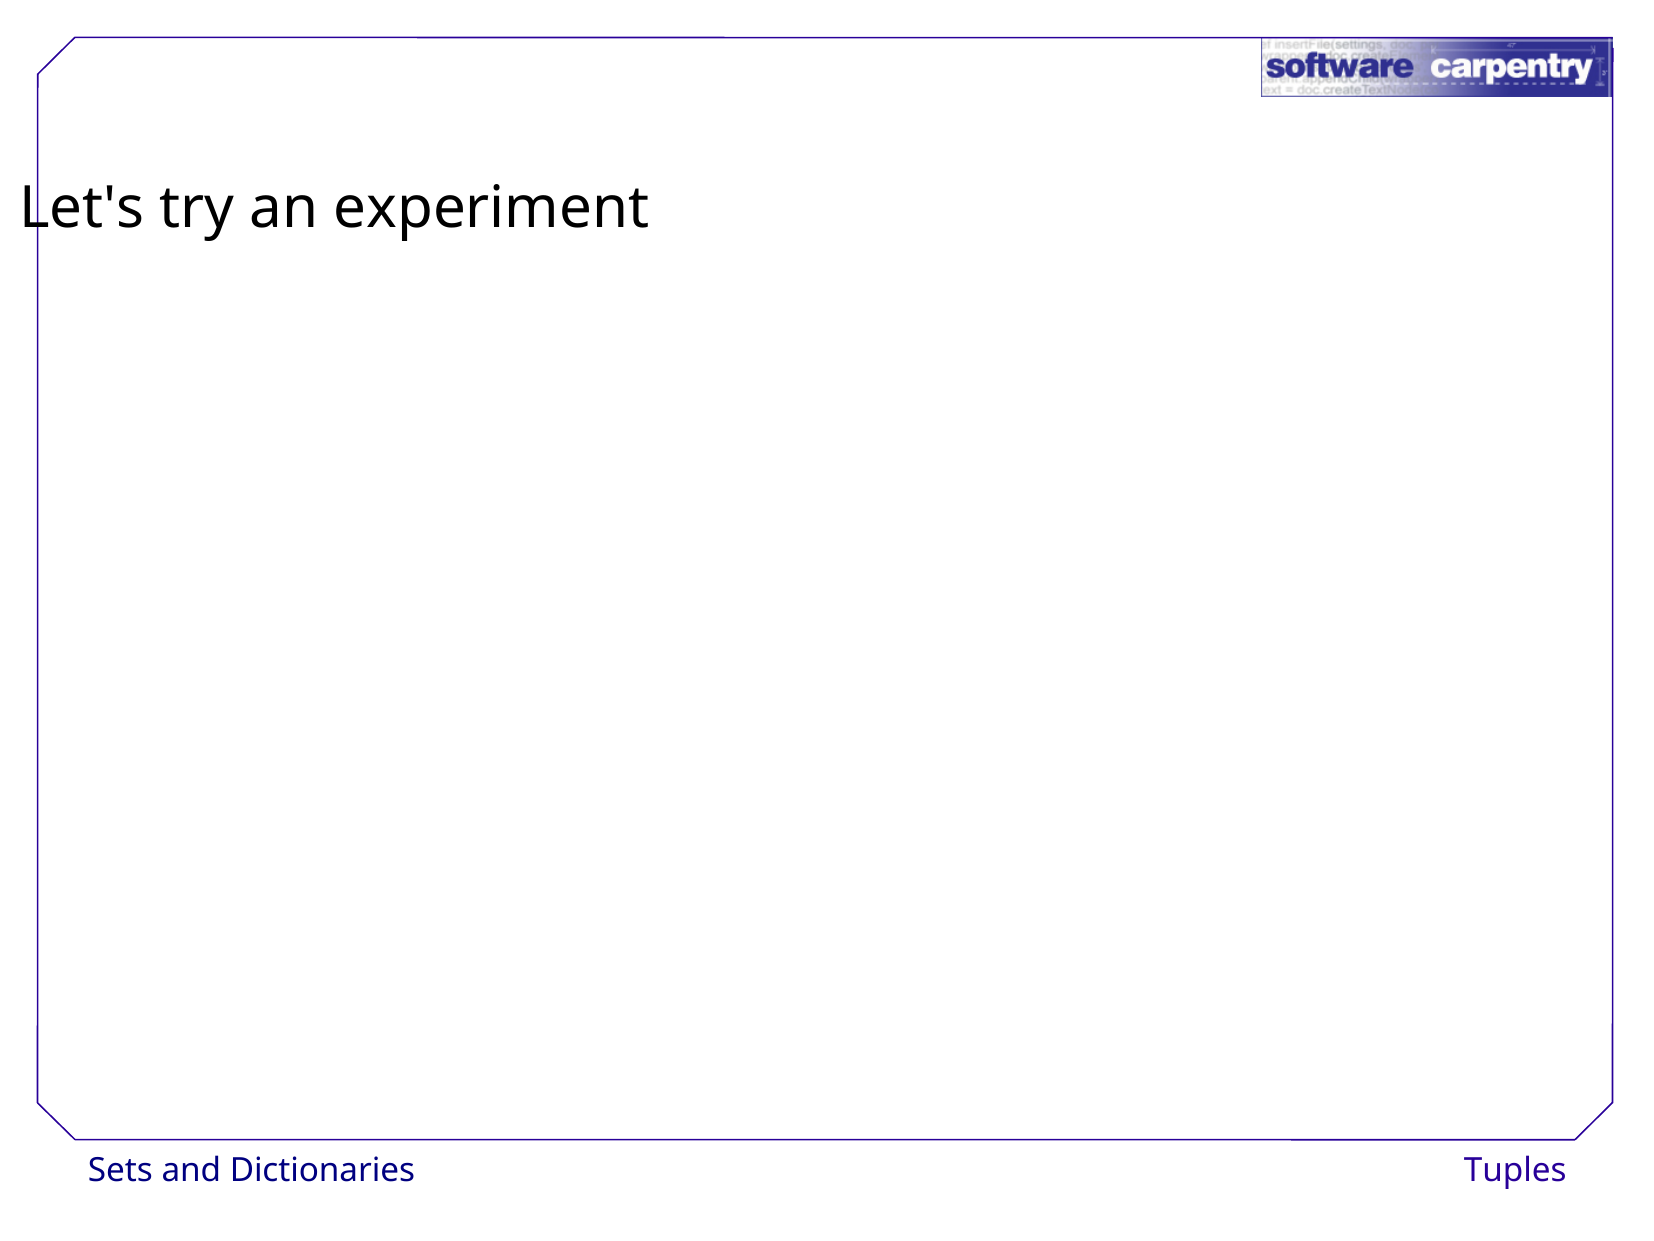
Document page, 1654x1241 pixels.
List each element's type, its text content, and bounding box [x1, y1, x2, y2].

text_box Let's try an experiment [4, 126, 815, 248]
picture [1261, 39, 1613, 97]
